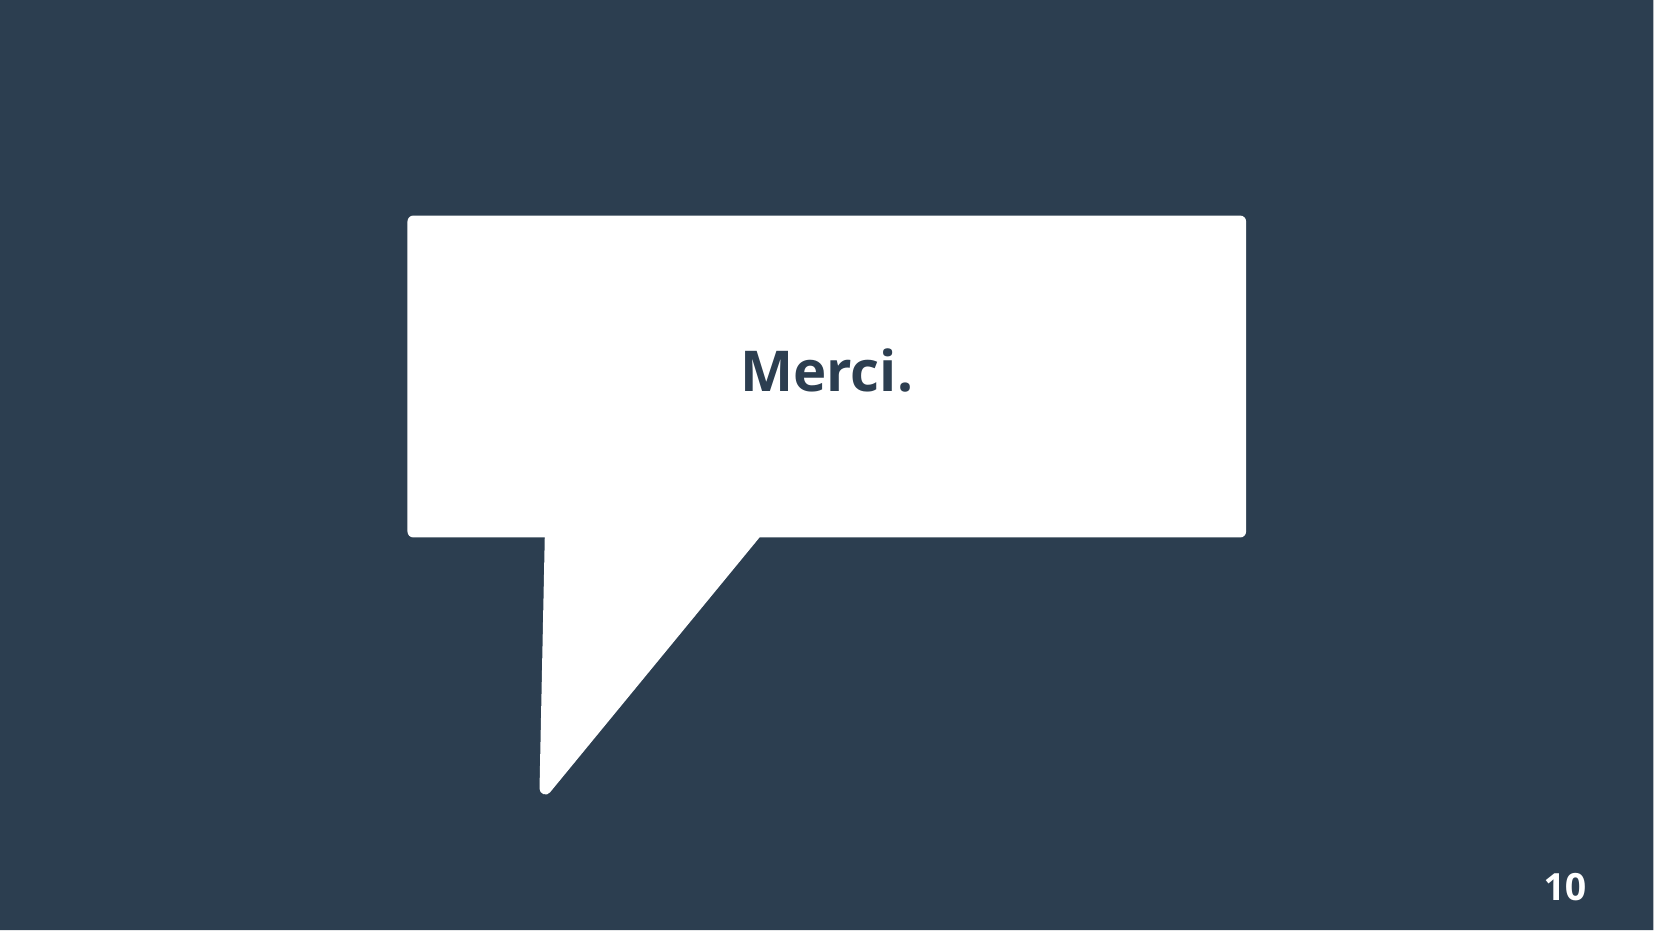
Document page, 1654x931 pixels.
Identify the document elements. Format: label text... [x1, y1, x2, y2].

title Merci. [442, 236, 1211, 502]
